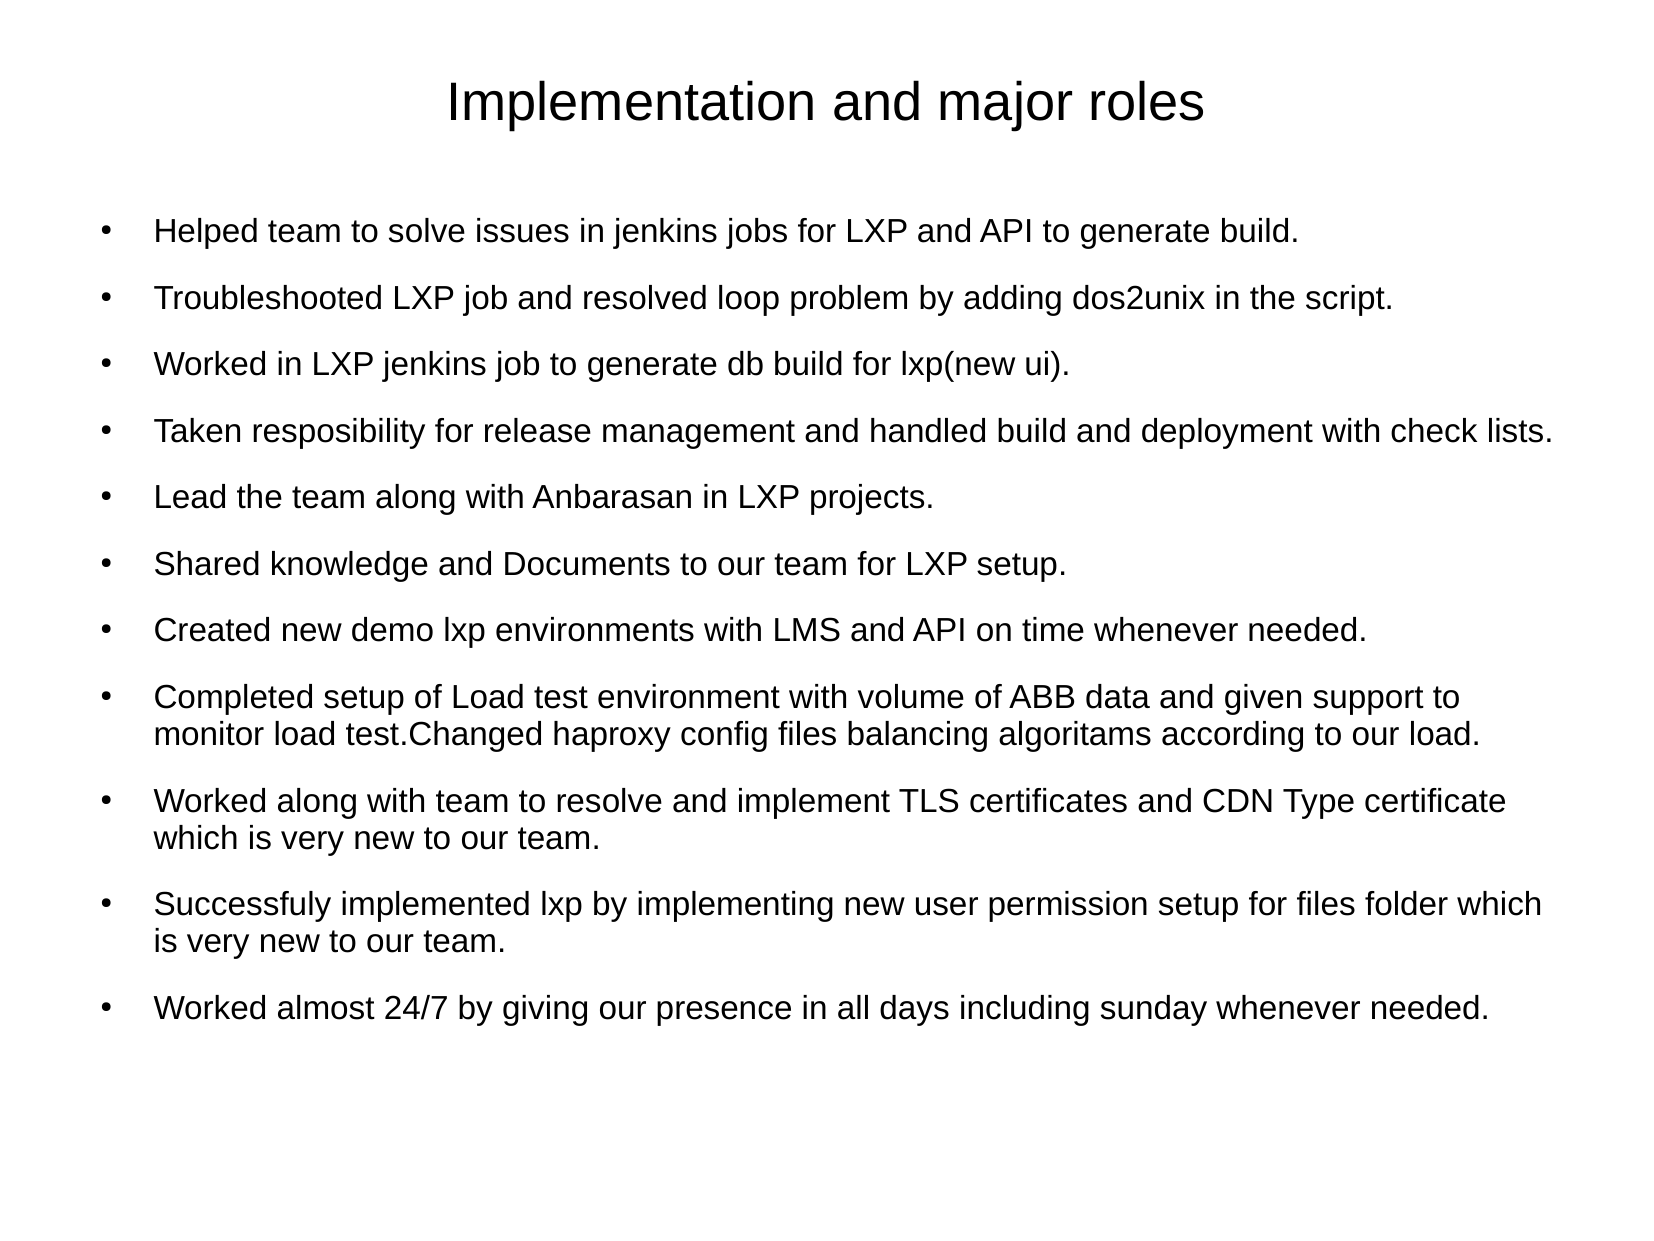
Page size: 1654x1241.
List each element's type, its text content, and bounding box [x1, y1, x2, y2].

list Helped team to solve issues in jenkins jobs for LXP and API to generate build. Troubleshooted LXP job and resolved loop problem by adding dos2unix in the script. Worked in LXP jenkins job to generate db build for lxp(new ui). Taken resposibility for release management and handled build and deployment with check lists. Lead the team along with Anbarasan in LXP projects. Shared knowledge and Documents to our team for LXP setup. Created new demo lxp environments with LMS and API on time whenever needed. Completed setup of Load test environment with volume of ABB data and given support to monitor load test.Changed haproxy config files balancing algoritams according to our load. Worked along with team to resolve and implement TLS certificates and CDN Type certificate which is very new to our team. Successfuly implemented lxp by implementing new user permission setup for files folder which is very new to our team. Worked almost 24/7 by giving our presence in all days including sunday whenever needed. [82, 212, 1571, 1158]
title Implementation and major roles [82, 49, 1571, 154]
